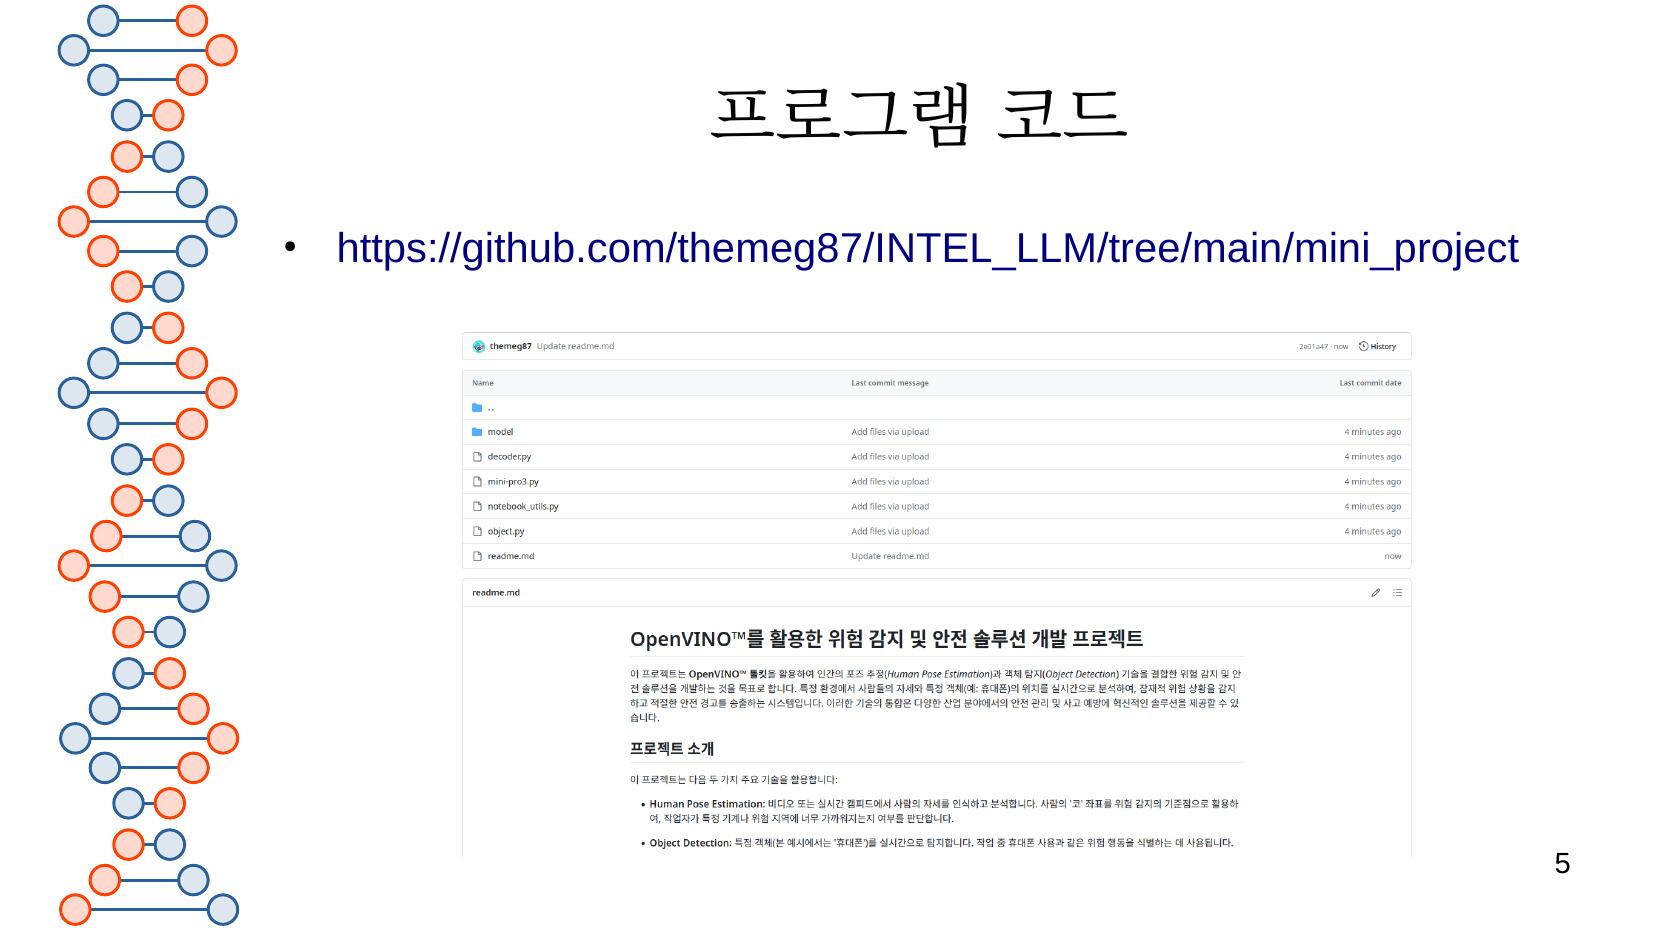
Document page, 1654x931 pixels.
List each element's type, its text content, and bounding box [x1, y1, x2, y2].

title 프로그램 코드 [265, 35, 1595, 189]
picture [455, 324, 1418, 857]
list https://github.com/themeg87/INTEL_LLM/tree/main/mini_project [265, 224, 1595, 764]
